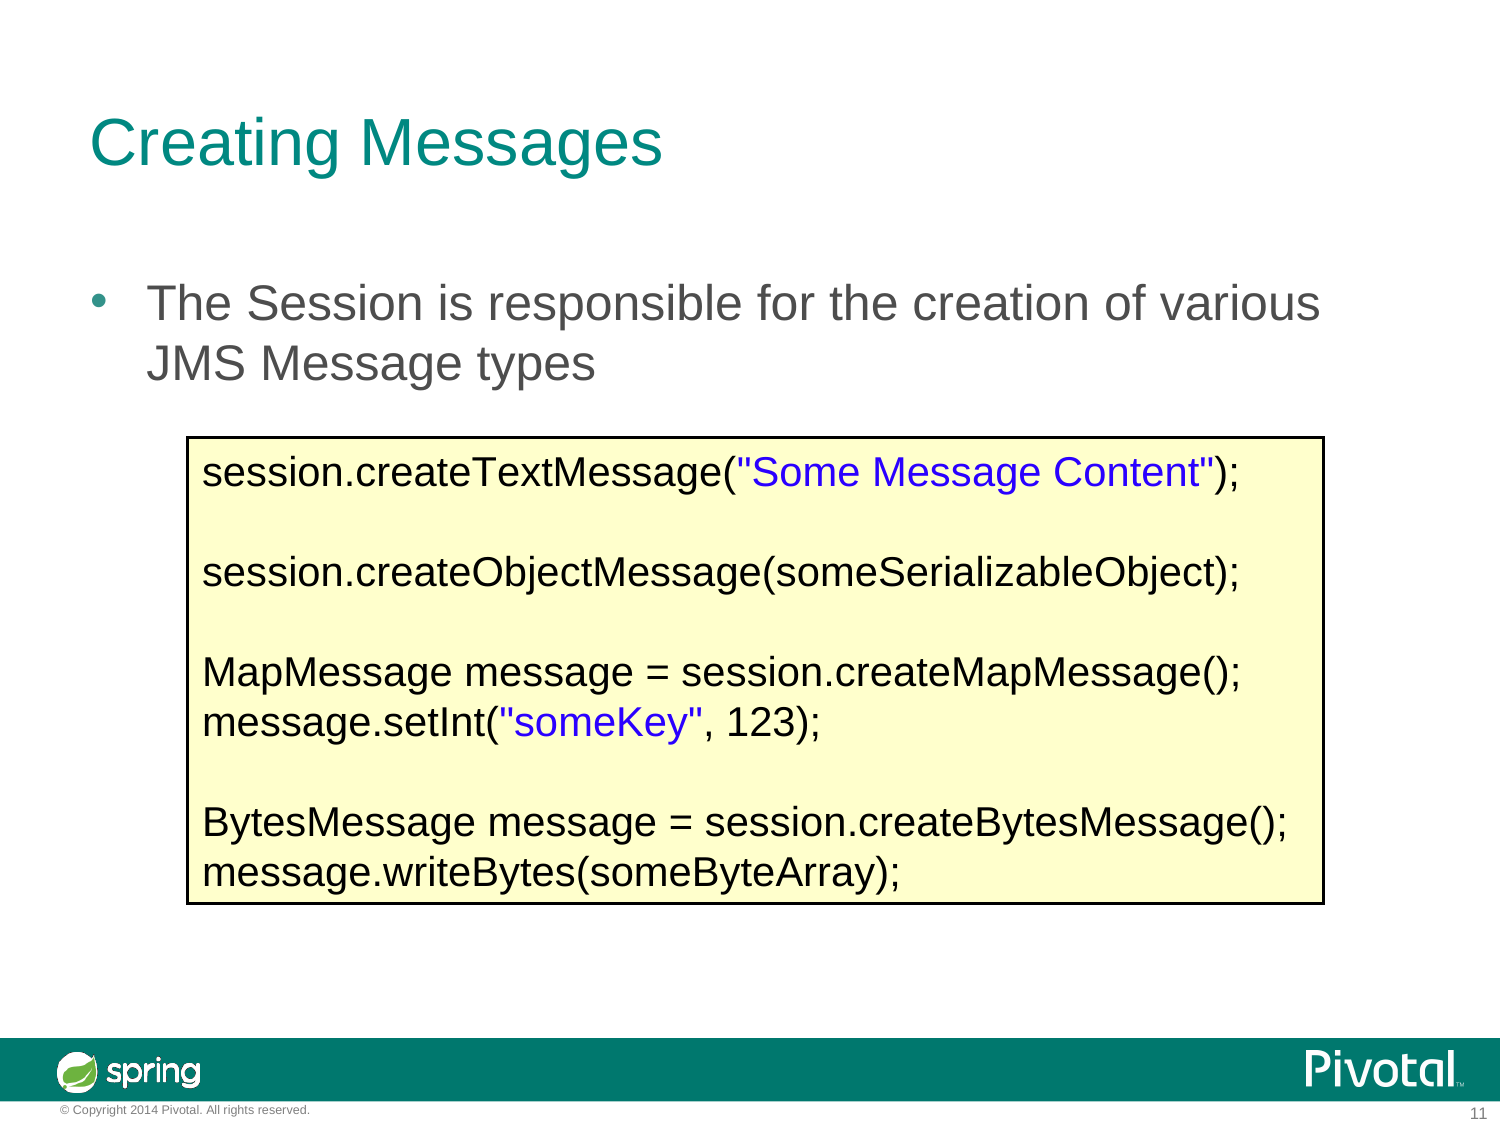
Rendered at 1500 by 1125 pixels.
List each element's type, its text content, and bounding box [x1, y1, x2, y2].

picture [32, 1041, 210, 1103]
text_box session.createTextMessage("Some Message Content"); session.createObjectMessage(someSerializableObject); MapMessage message = session.createMapMessage(); message.setInt("someKey", 123); BytesMessage message = session.createBytesMessage(); message.writeBytes(someByteArray); [187, 437, 1324, 904]
title Creating Messages [75, 44, 1426, 233]
picture [1306, 1050, 1464, 1087]
list The Session is responsible for the creation of various JMS Message types [75, 262, 1426, 1005]
